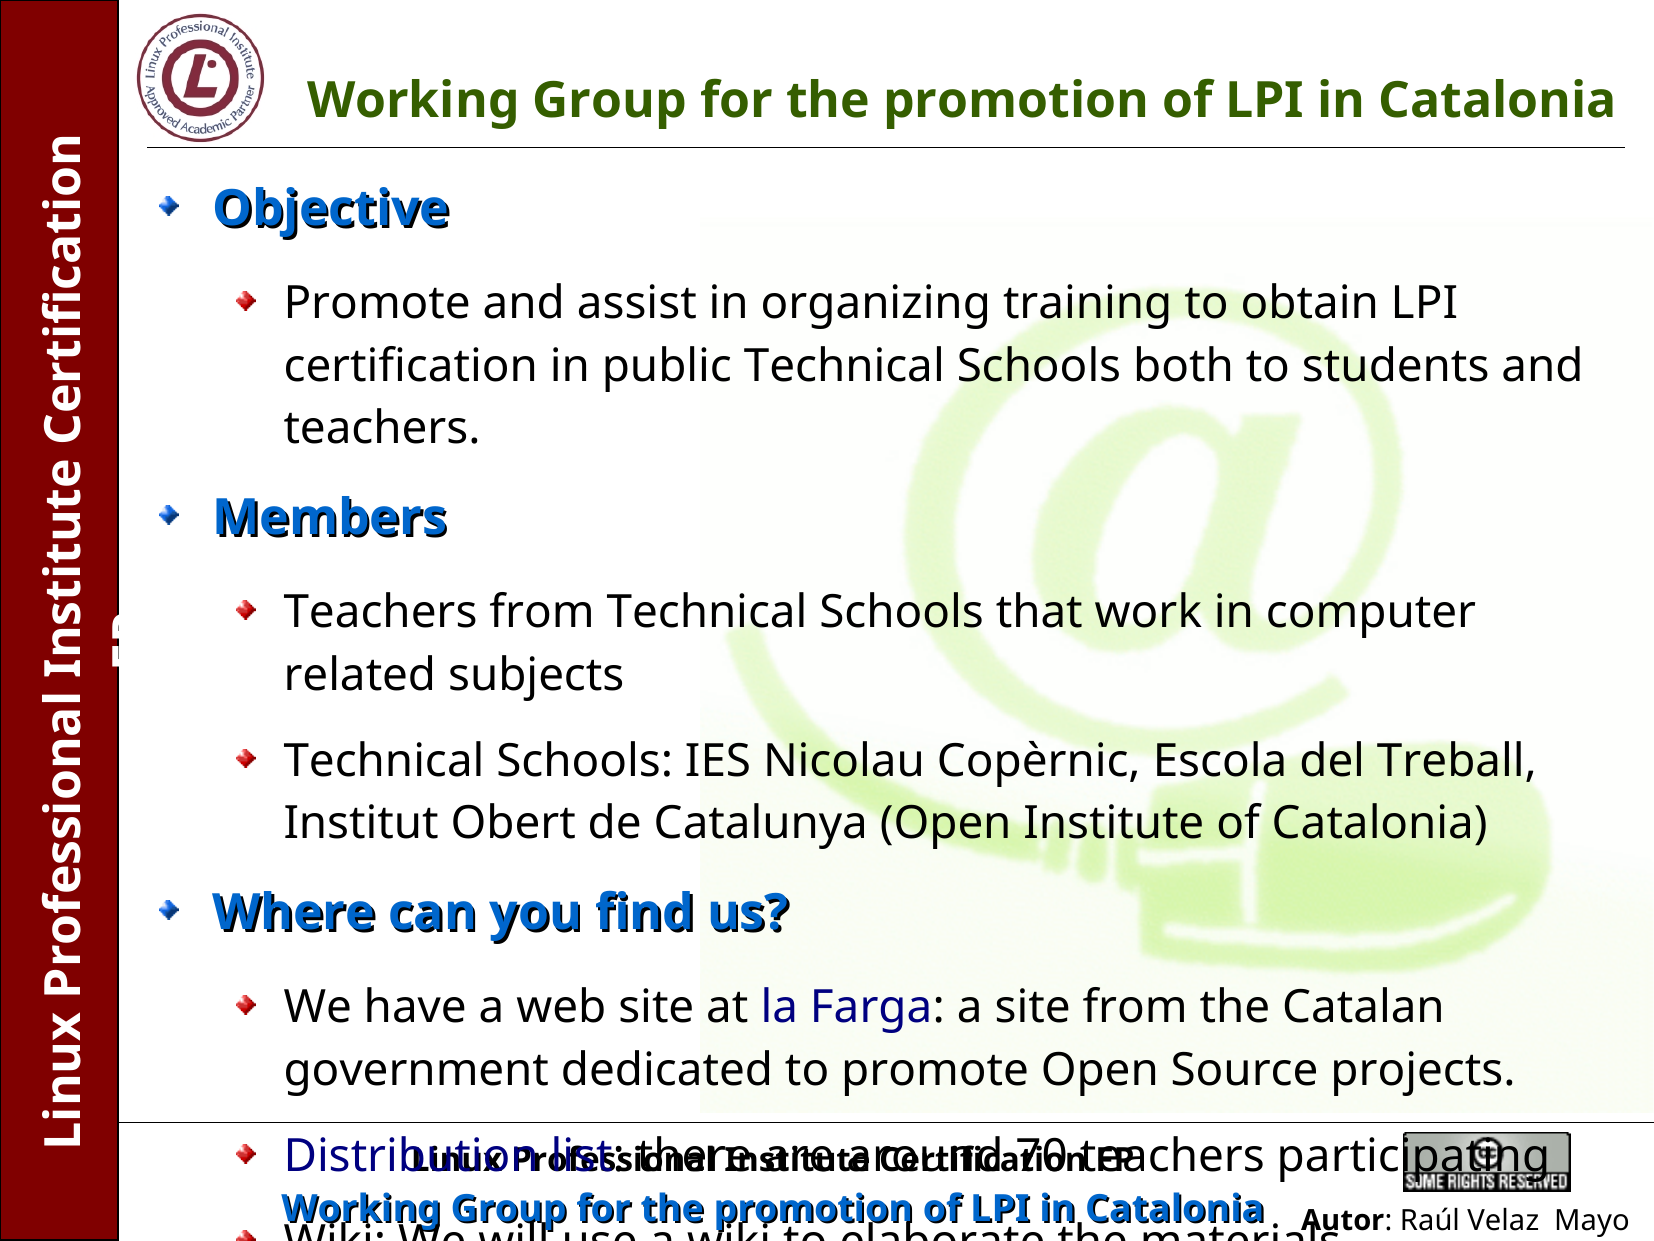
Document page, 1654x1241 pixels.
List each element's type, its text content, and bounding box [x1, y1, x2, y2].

picture [135, 12, 265, 143]
picture [236, 1144, 256, 1164]
picture [236, 1230, 256, 1241]
picture [700, 217, 1654, 1113]
title Working Group for the promotion of LPI in Catalonia [271, 56, 1653, 141]
list Objective Promote and assist in organizing training to obtain LPI certification in public Technical Schools both to students and teachers. Members Teachers from Technical Schools that work in computer related subjects Technical Schools: IES Nicolau Copèrnic, Escola del Treball, Institut Obert de Catalunya (Open Institute of Catalonia) Where can you find us? We have a web site at la Farga: a site from the Catalan government dedicated to promote Open Source projects. Distribution list: there are around 70 teachers participating Wiki: We will use a wiki to elaborate the materials [141, 172, 1630, 1109]
picture [1403, 1132, 1571, 1192]
